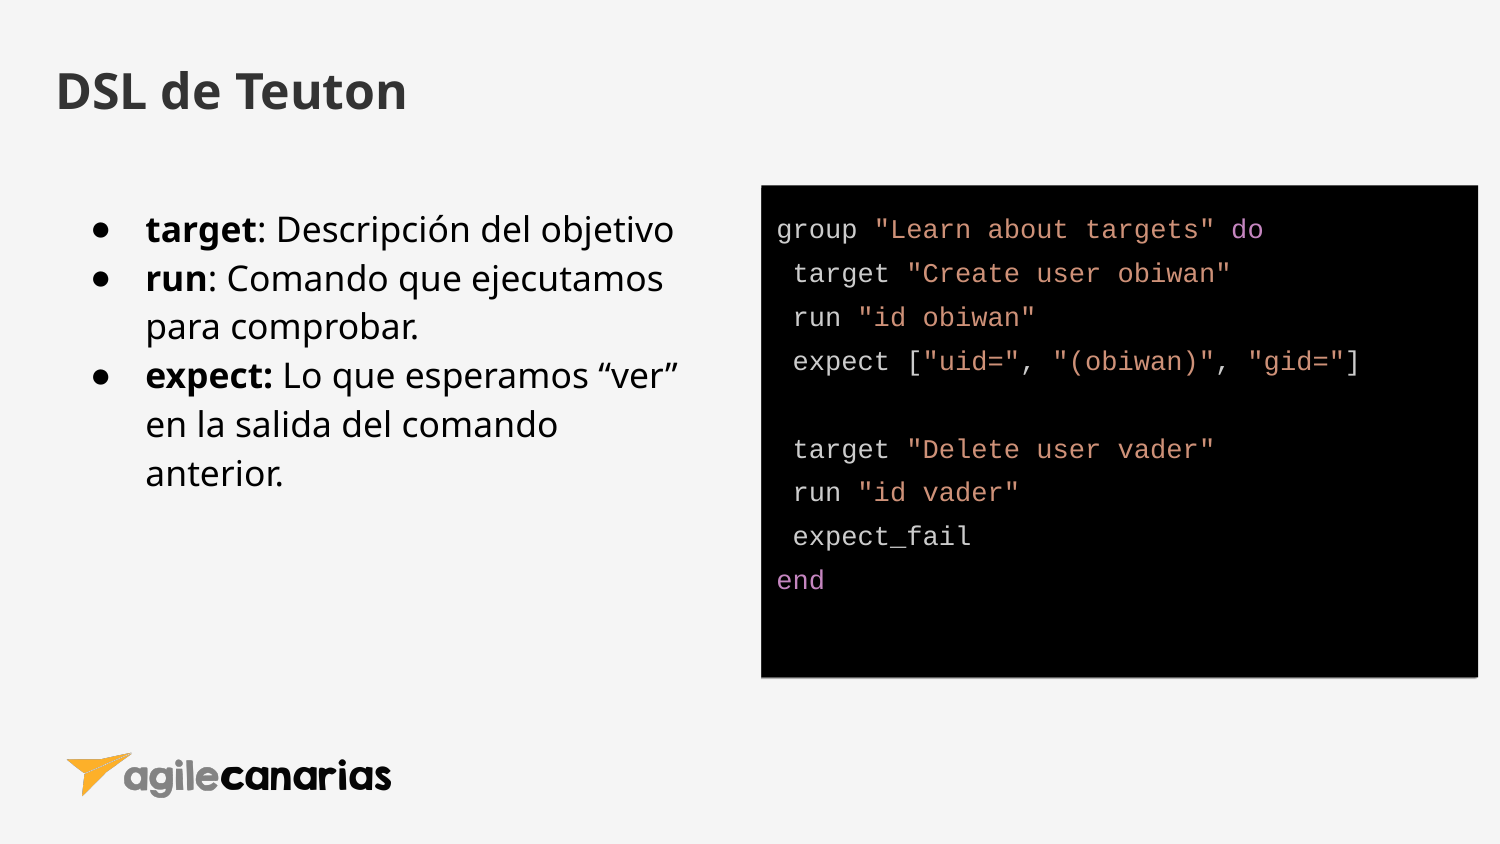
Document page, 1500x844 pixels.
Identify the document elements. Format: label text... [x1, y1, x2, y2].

text_box group "Learn about targets" do target "Create user obiwan" run "id obiwan" expect ["uid=", "(obiwan)", "gid="] target "Delete user vader" run "id vader" expect_fail end [761, 185, 1479, 678]
picture [55, 741, 401, 810]
text_box DSL de Teuton [55, 59, 1373, 132]
text_box target: Descripción del objetivo run: Comando que ejecutamos para comprobar. expect: Lo que esperamos “ver” en la salida del comando anterior. [55, 185, 696, 636]
